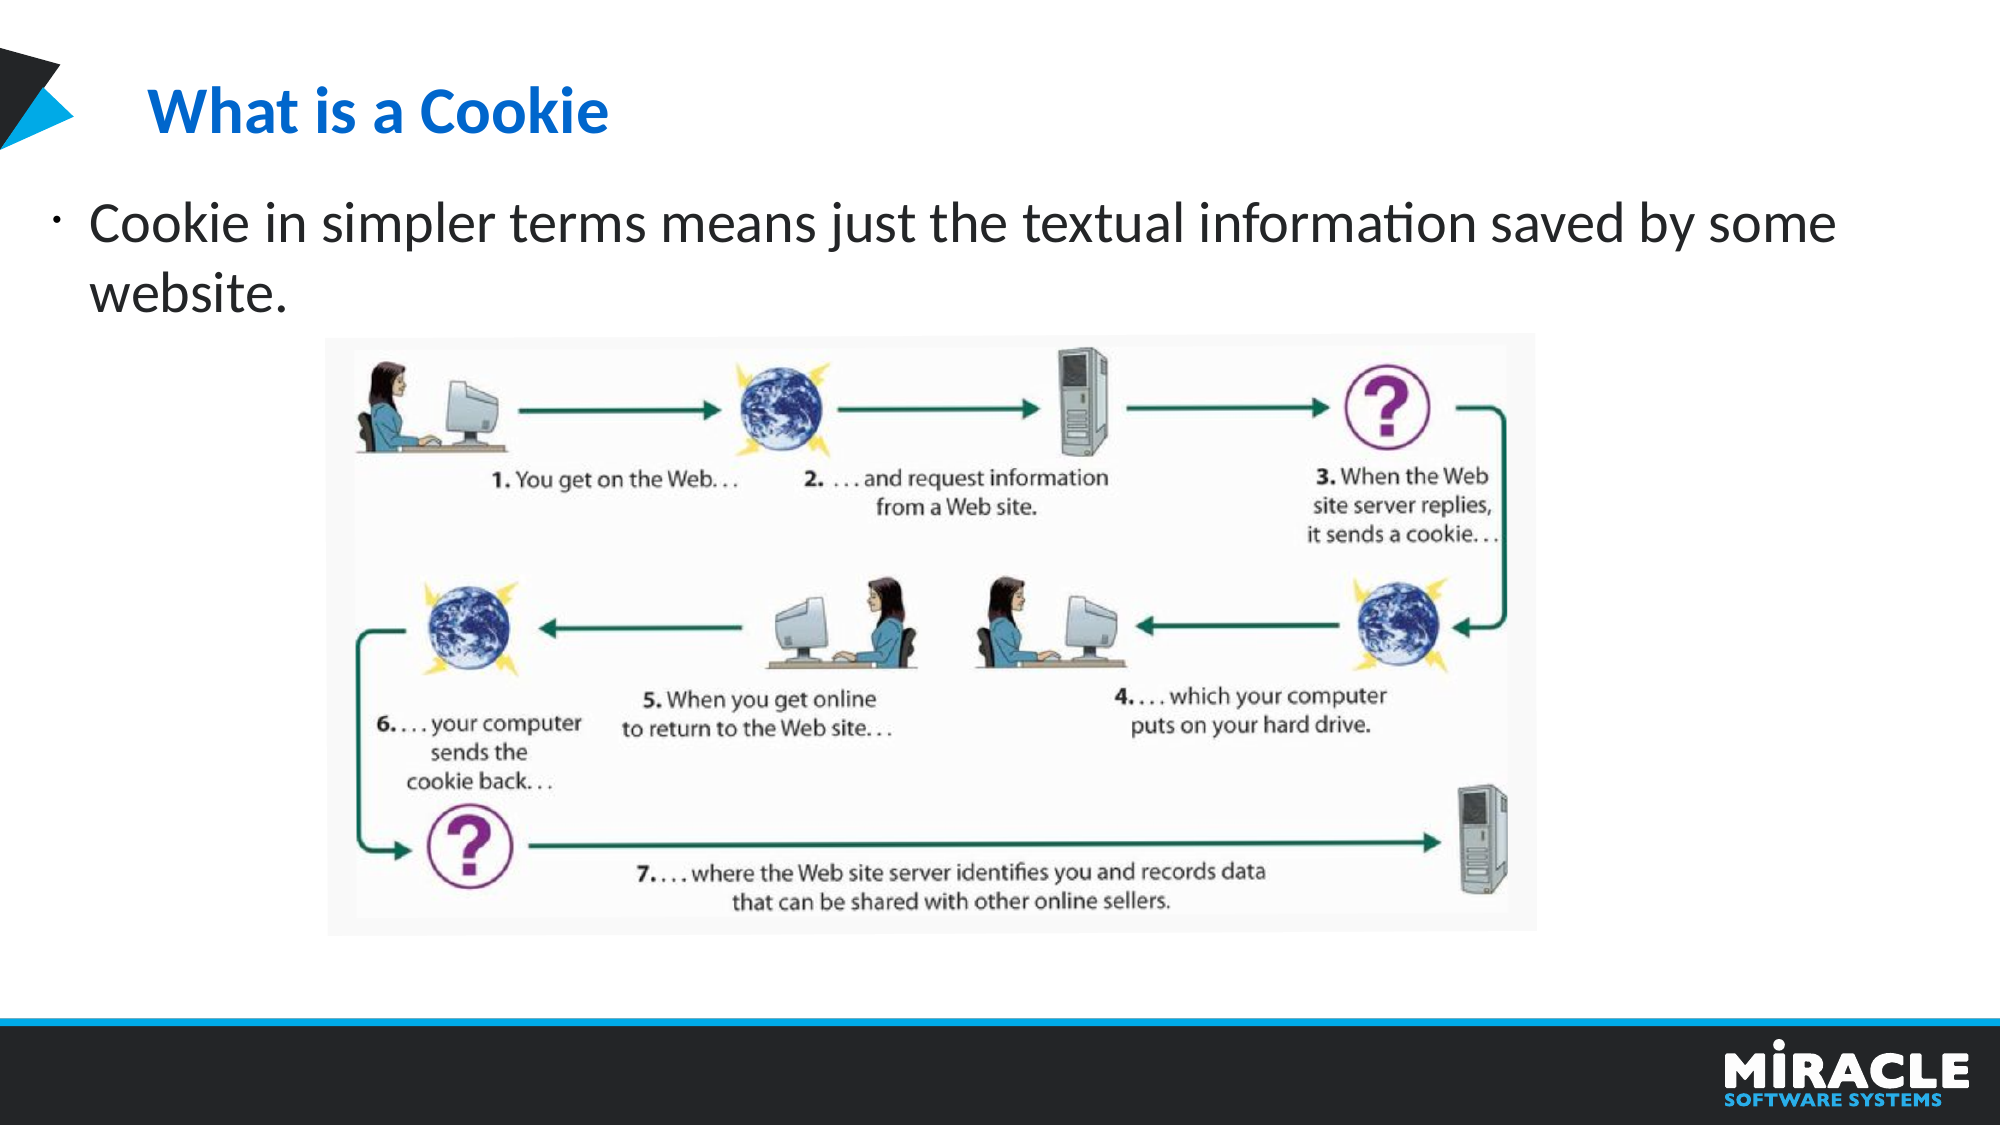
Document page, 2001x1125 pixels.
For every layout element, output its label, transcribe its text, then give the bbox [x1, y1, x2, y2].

list Cookie in simpler terms means just the textual information saved by some website. [37, 177, 1890, 901]
picture [324, 332, 1537, 936]
list What is a Cookie [95, 59, 1913, 201]
